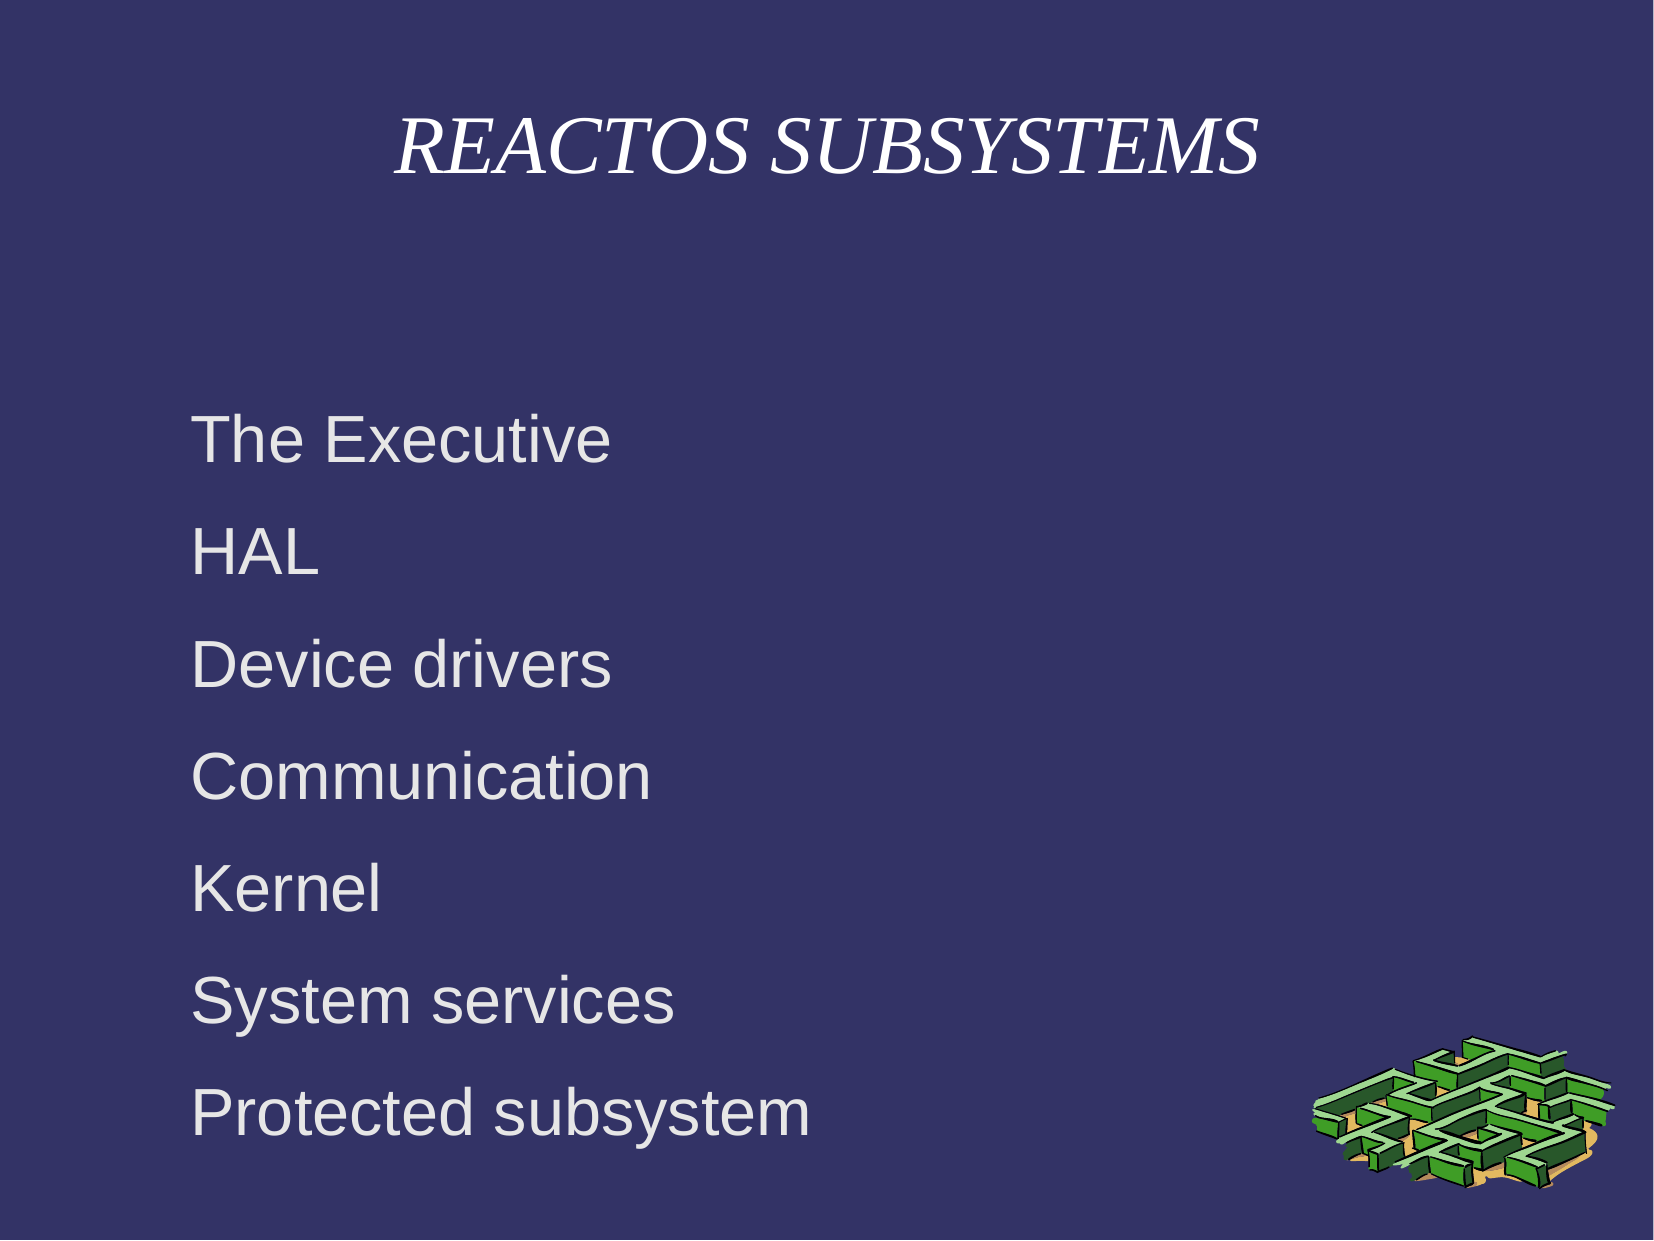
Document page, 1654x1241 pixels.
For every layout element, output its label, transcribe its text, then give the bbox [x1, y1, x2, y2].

list The Executive HAL Device drivers Communication Kernel System services Protected subsystem [178, 364, 1570, 1147]
title REACTOS SUBSYSTEMS [121, 19, 1534, 227]
